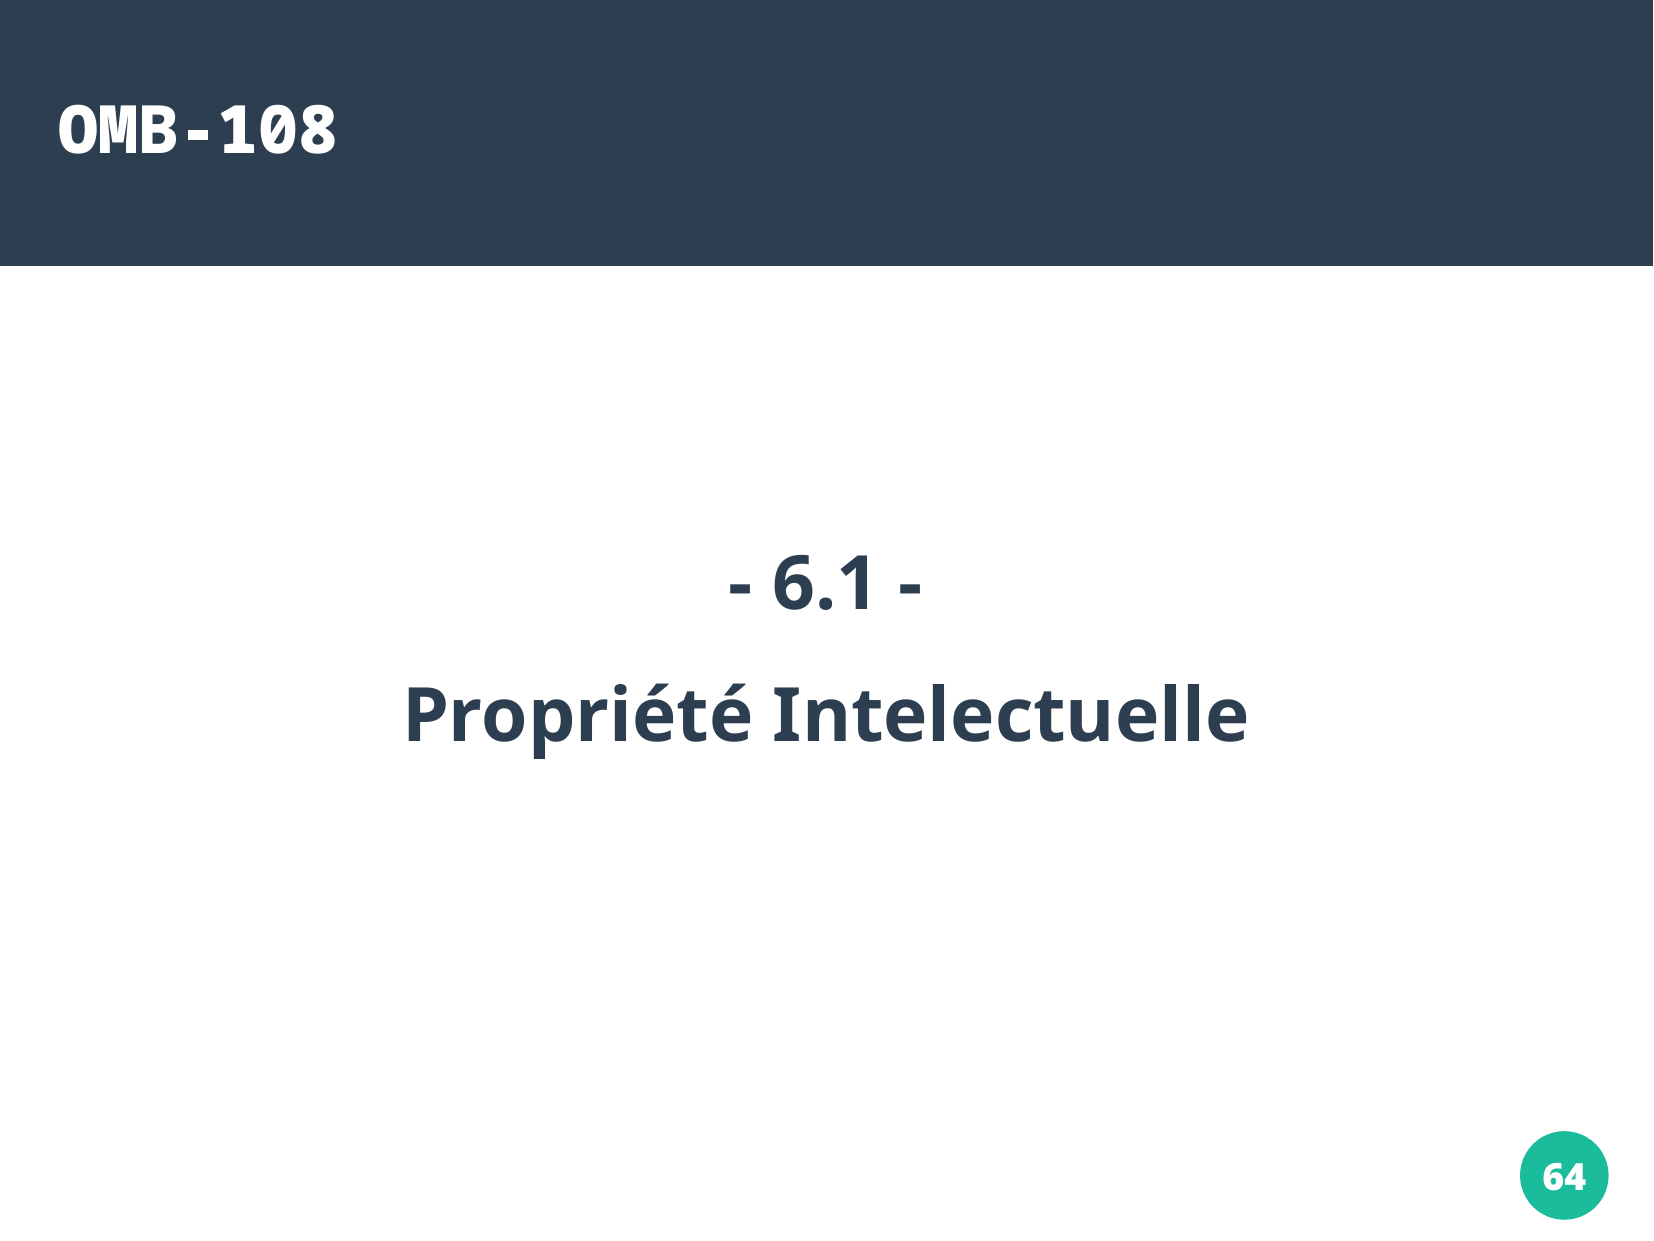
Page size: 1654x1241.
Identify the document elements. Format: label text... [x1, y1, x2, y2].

list - 6.1 - Propriété Intelectuelle [0, 265, 1653, 1181]
title OMB-108 [58, 49, 1594, 207]
